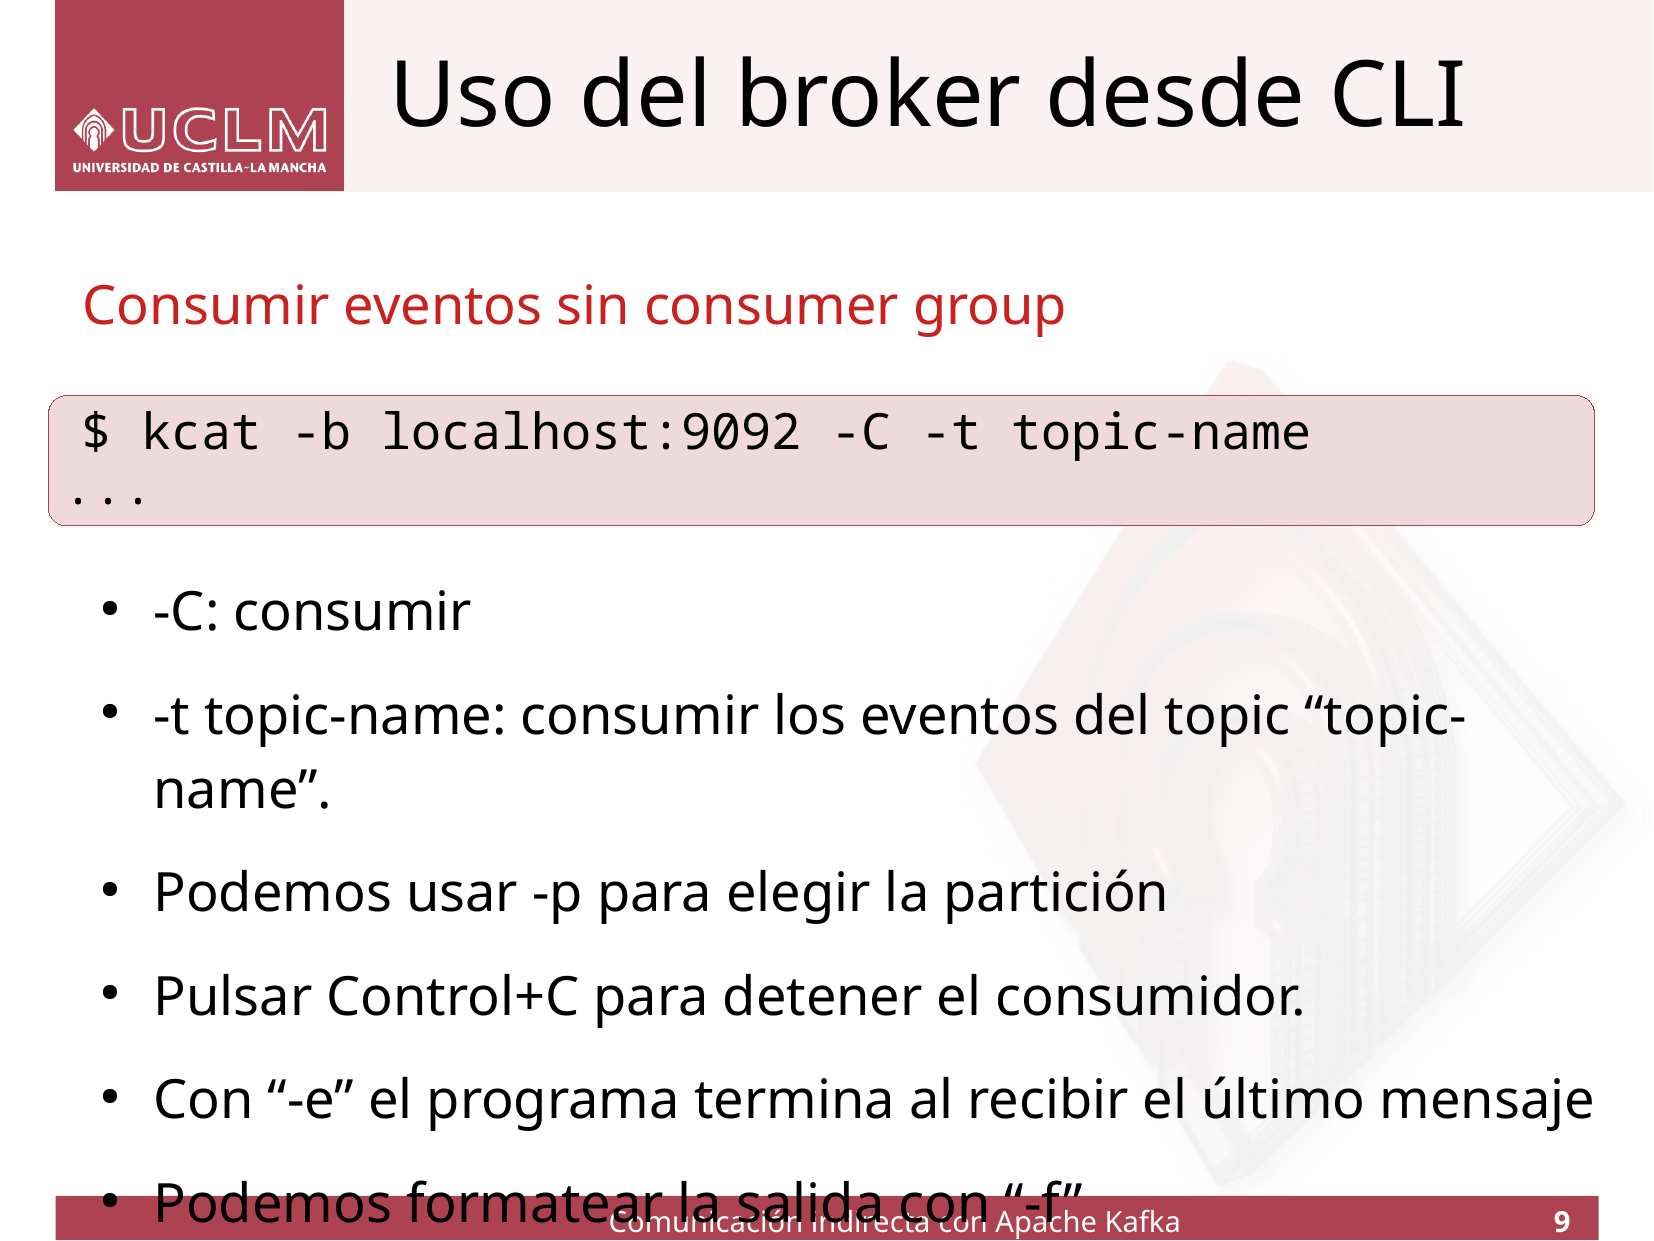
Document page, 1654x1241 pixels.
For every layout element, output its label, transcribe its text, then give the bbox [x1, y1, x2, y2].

picture [55, 0, 344, 191]
title Uso del broker desde CLI [389, 7, 1615, 185]
title $ kcat -b localhost:9092 -C -t topic-name ... [48, 395, 1595, 526]
list -C: consumir -t topic-name: consumir los eventos del topic “topic-name”. Podemos usar -p para elegir la partición Pulsar Control+C para detener el consumidor. Con “-e” el programa termina al recibir el último mensaje Podemos formatear la salida con “-f” -f "%p:%o %s\n" imprimirá la partición, el offset del evento y el payload [82, 572, 1608, 1192]
list Consumir eventos sin consumer group [82, 266, 1608, 349]
